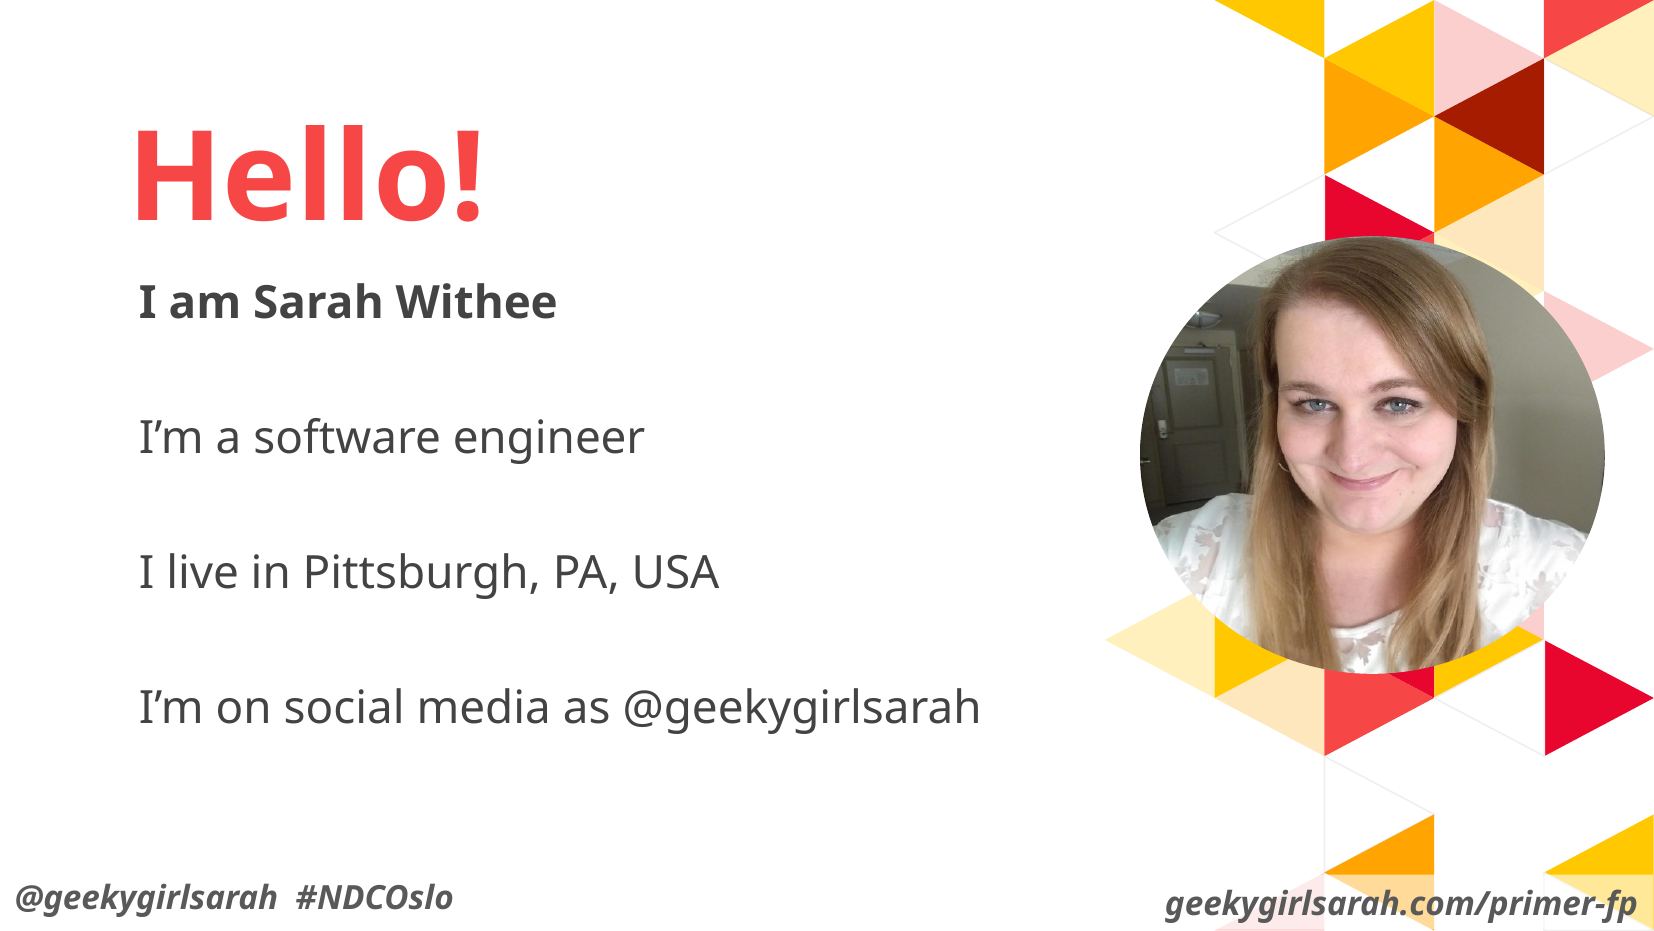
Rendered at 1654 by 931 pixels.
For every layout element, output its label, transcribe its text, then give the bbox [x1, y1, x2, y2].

subtitle I am Sarah Withee I’m a software engineer I live in Pittsburgh, PA, USA I’m on social media as @geekygirlsarah [124, 257, 1126, 725]
title Hello! [112, 88, 828, 261]
text_box [1139, 236, 1605, 674]
